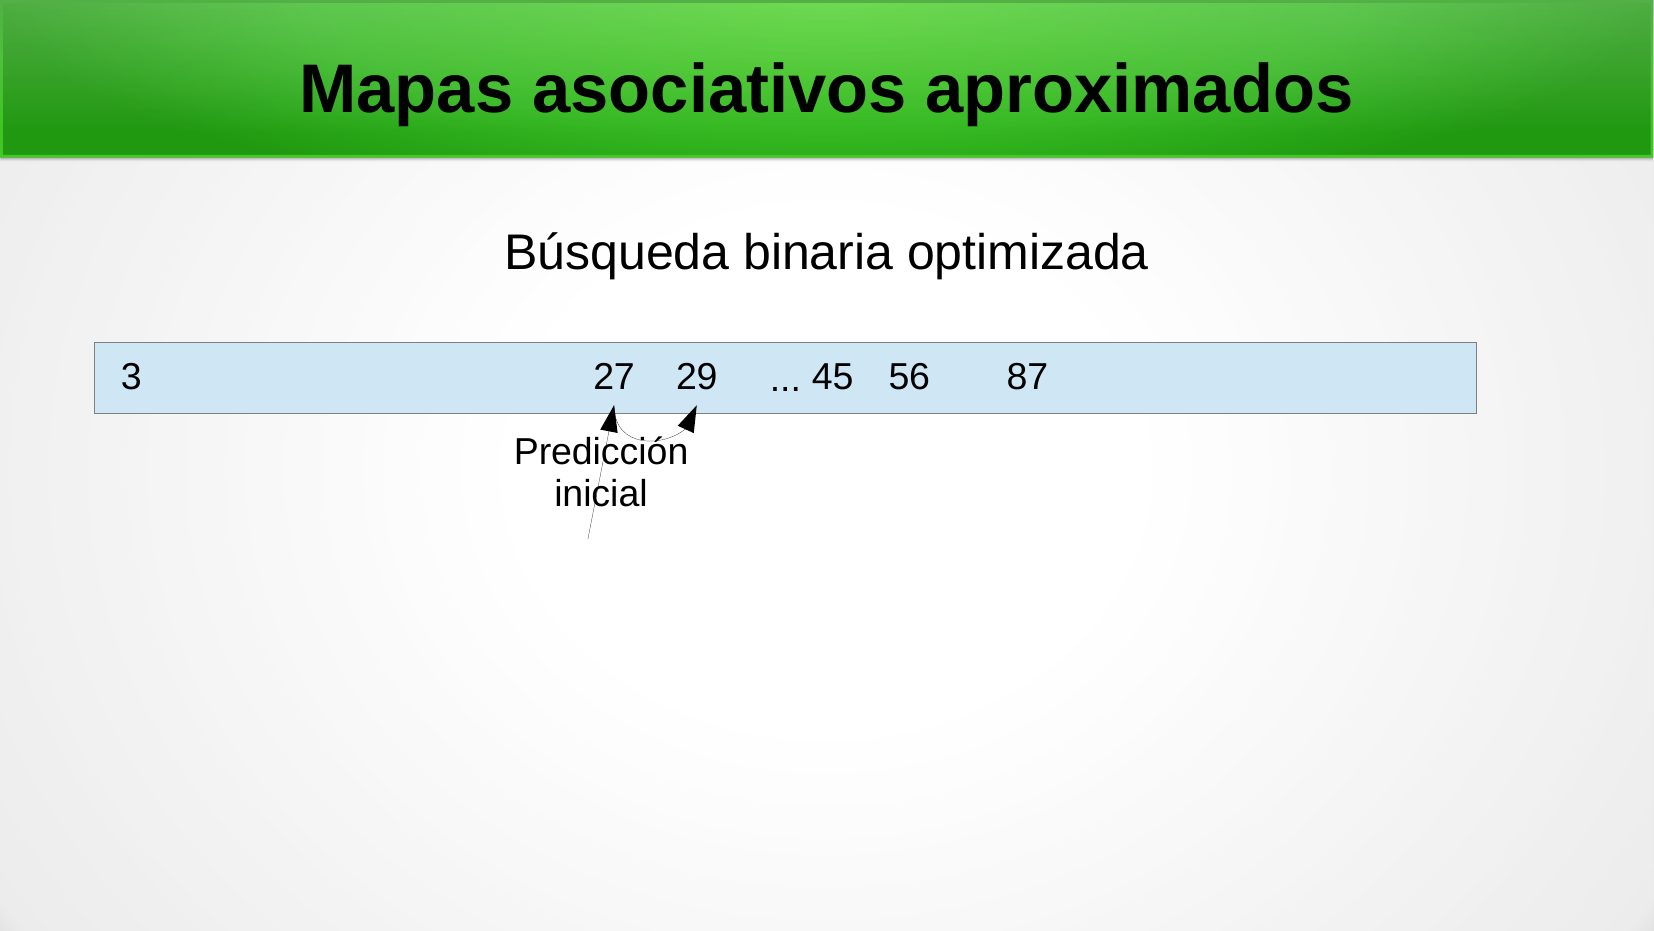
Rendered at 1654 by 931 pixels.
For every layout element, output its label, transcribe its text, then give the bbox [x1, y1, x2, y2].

text_box 56 [873, 348, 945, 406]
list Búsqueda binaria optimizada [82, 224, 1571, 764]
text_box 45 [797, 348, 869, 406]
text_box 87 [991, 348, 1064, 406]
text_box ... [94, 342, 1477, 414]
text_box 29 [661, 348, 733, 406]
title Mapas asociativos aproximados [82, 35, 1571, 142]
text_box 27 [578, 348, 650, 406]
text_box 3 [106, 348, 178, 406]
